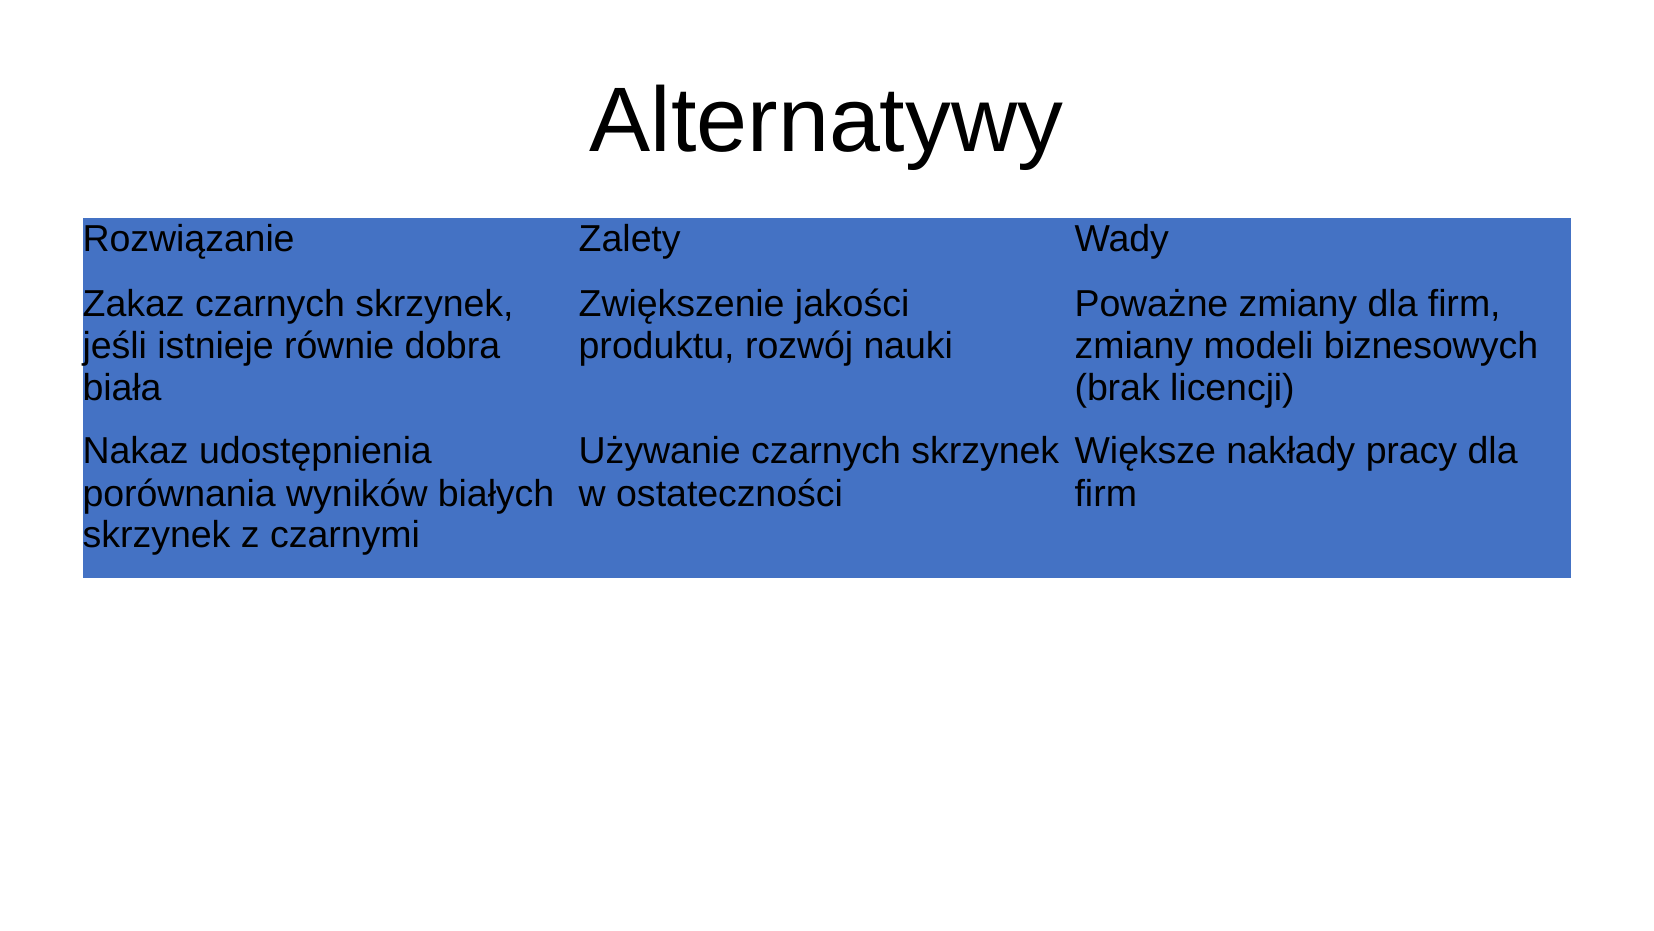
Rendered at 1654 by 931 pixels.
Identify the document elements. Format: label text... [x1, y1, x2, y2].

table_cell Zakaz czarnych skrzynek, jeśli istnieje równie dobra biała [83, 282, 579, 430]
table_header Zalety [579, 218, 1075, 282]
table_cell Zwiększenie jakości produktu, rozwój nauki [579, 282, 1075, 430]
table_header Rozwiązanie [83, 218, 579, 282]
table_cell Nakaz udostępnienia porównania wyników białych skrzynek z czarnymi [83, 430, 579, 578]
table_header Wady [1075, 218, 1571, 282]
table_cell Większe nakłady pracy dla firm [1075, 430, 1571, 578]
table_cell Używanie czarnych skrzynek w ostateczności [579, 430, 1075, 578]
table_cell Poważne zmiany dla firm, zmiany modeli biznesowych (brak licencji) [1075, 282, 1571, 430]
title Alternatywy [82, 37, 1571, 193]
